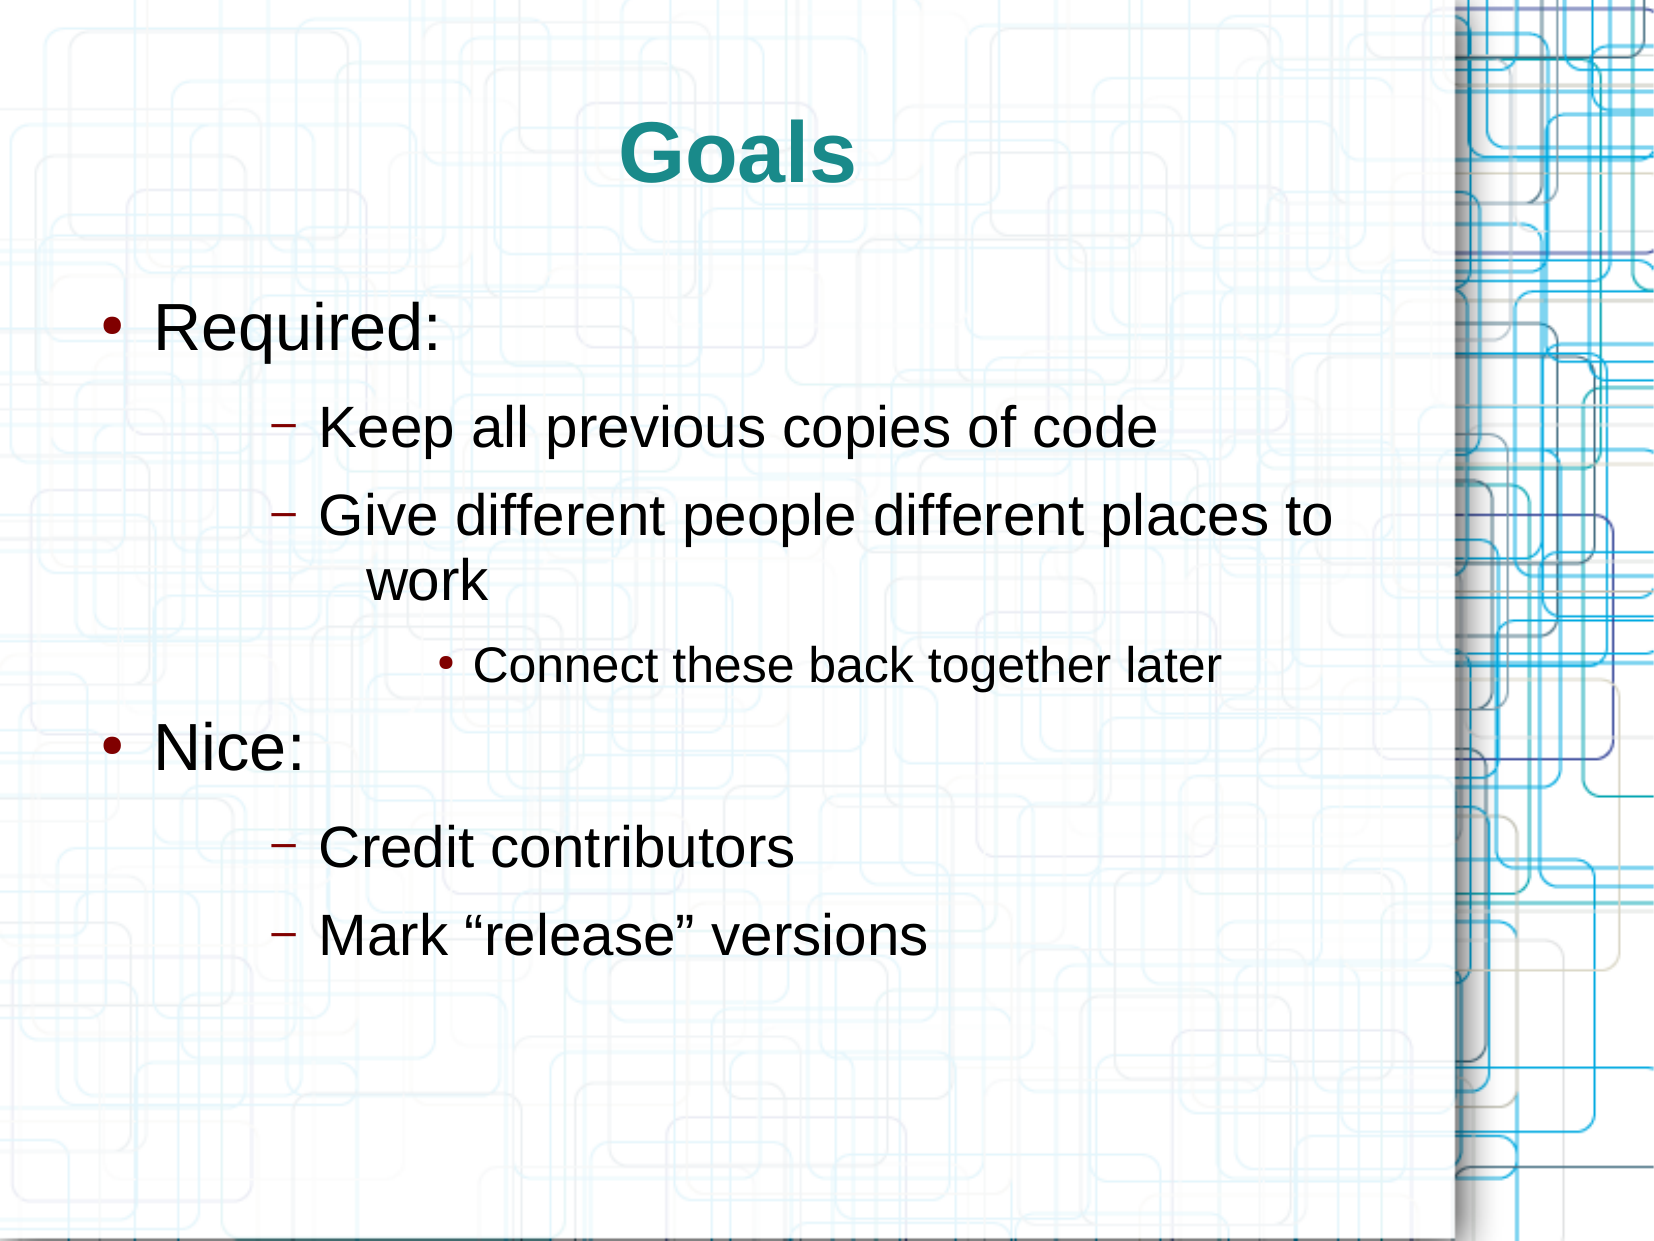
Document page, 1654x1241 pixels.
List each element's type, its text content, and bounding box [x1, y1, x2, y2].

title Goals [59, 49, 1418, 257]
list Required: Keep all previous copies of code Give different people different places to work Connect these back together later Nice: Credit contributors Mark “release” versions [82, 290, 1418, 1010]
picture [0, 0, 1654, 1241]
